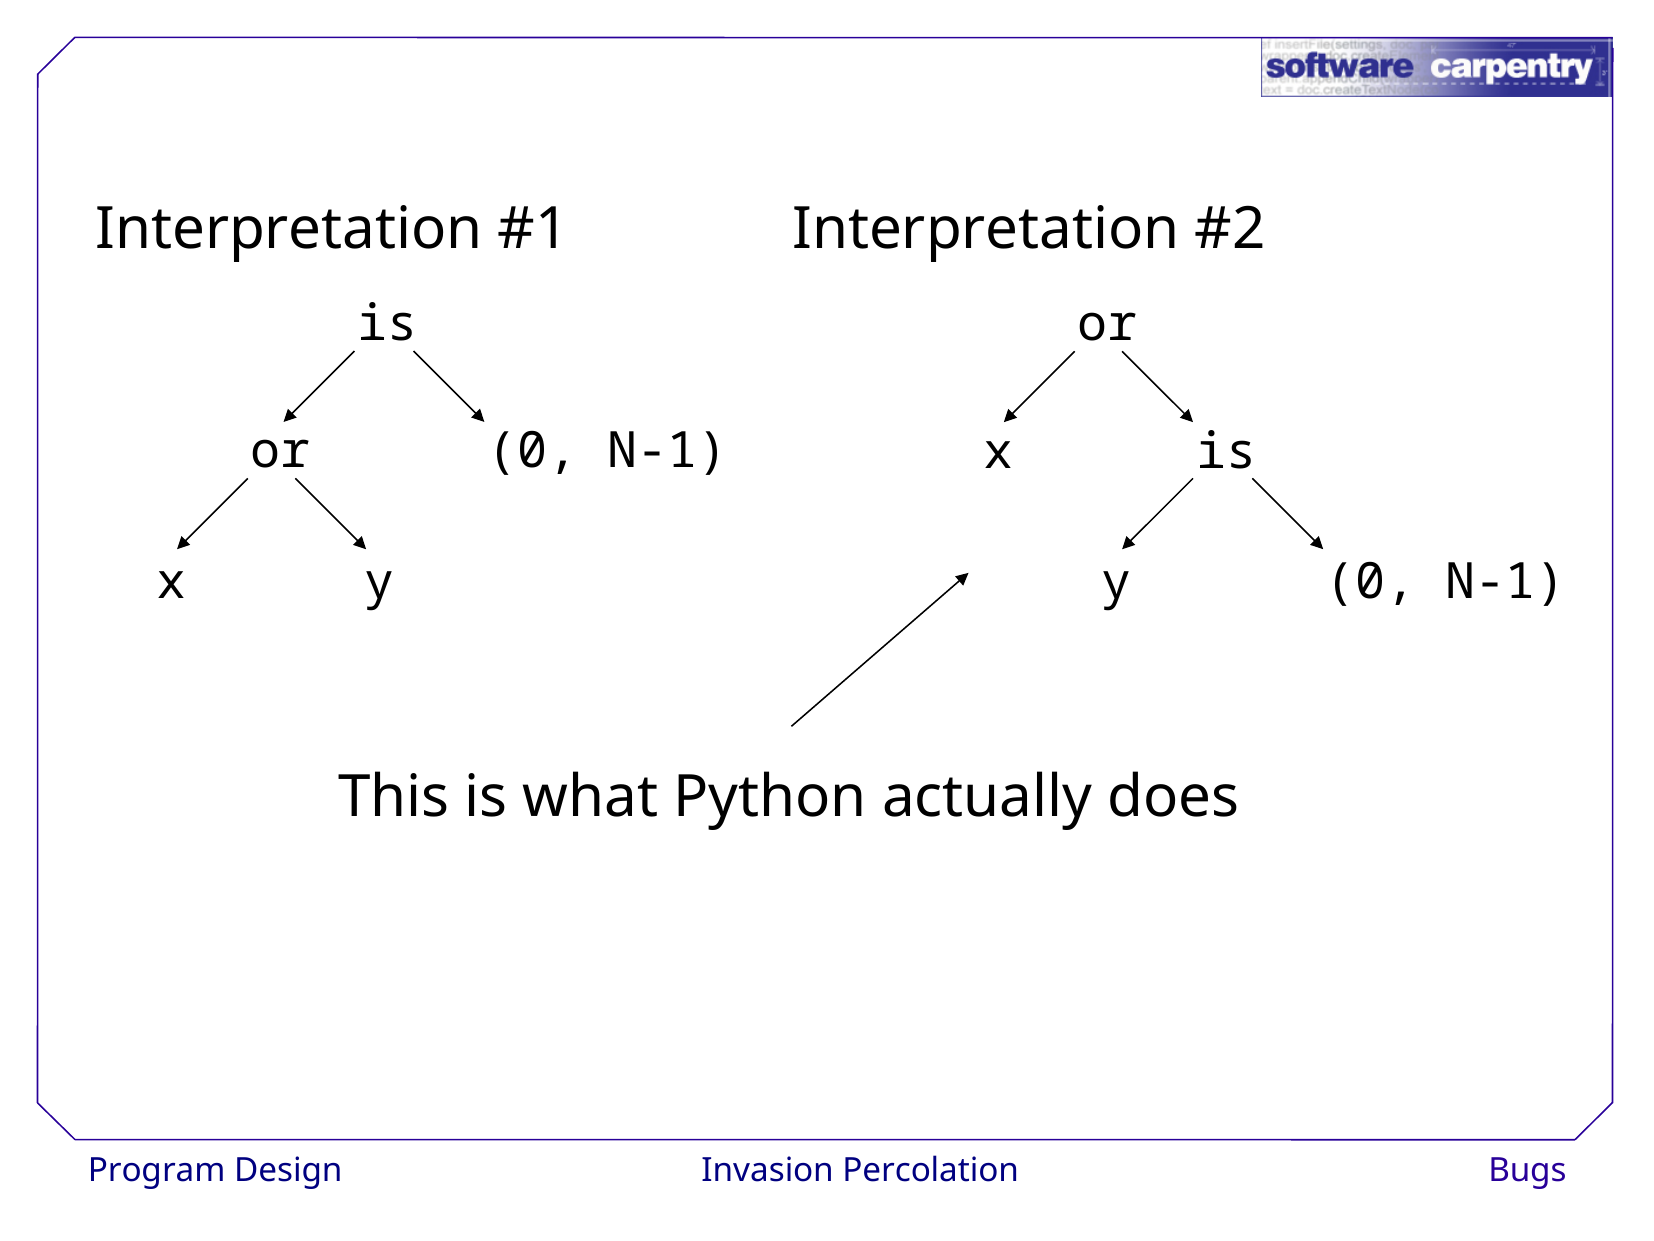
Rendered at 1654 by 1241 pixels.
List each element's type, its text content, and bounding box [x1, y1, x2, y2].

text_box is [1181, 395, 1253, 479]
text_box or [1062, 268, 1134, 352]
text_box x [968, 395, 1021, 479]
text_box x [141, 525, 194, 609]
picture [1261, 39, 1613, 97]
text_box y [349, 525, 402, 609]
text_box Interpretation #2 [777, 147, 1431, 269]
text_box y [1086, 525, 1139, 609]
text_box Interpretation #1 [80, 147, 734, 269]
text_box or [236, 395, 308, 479]
text_box is [342, 268, 414, 352]
text_box (0, N-1) [472, 395, 697, 479]
text_box (0, N-1) [1311, 525, 1536, 609]
text_box This is what Python actually does [248, 715, 1330, 837]
